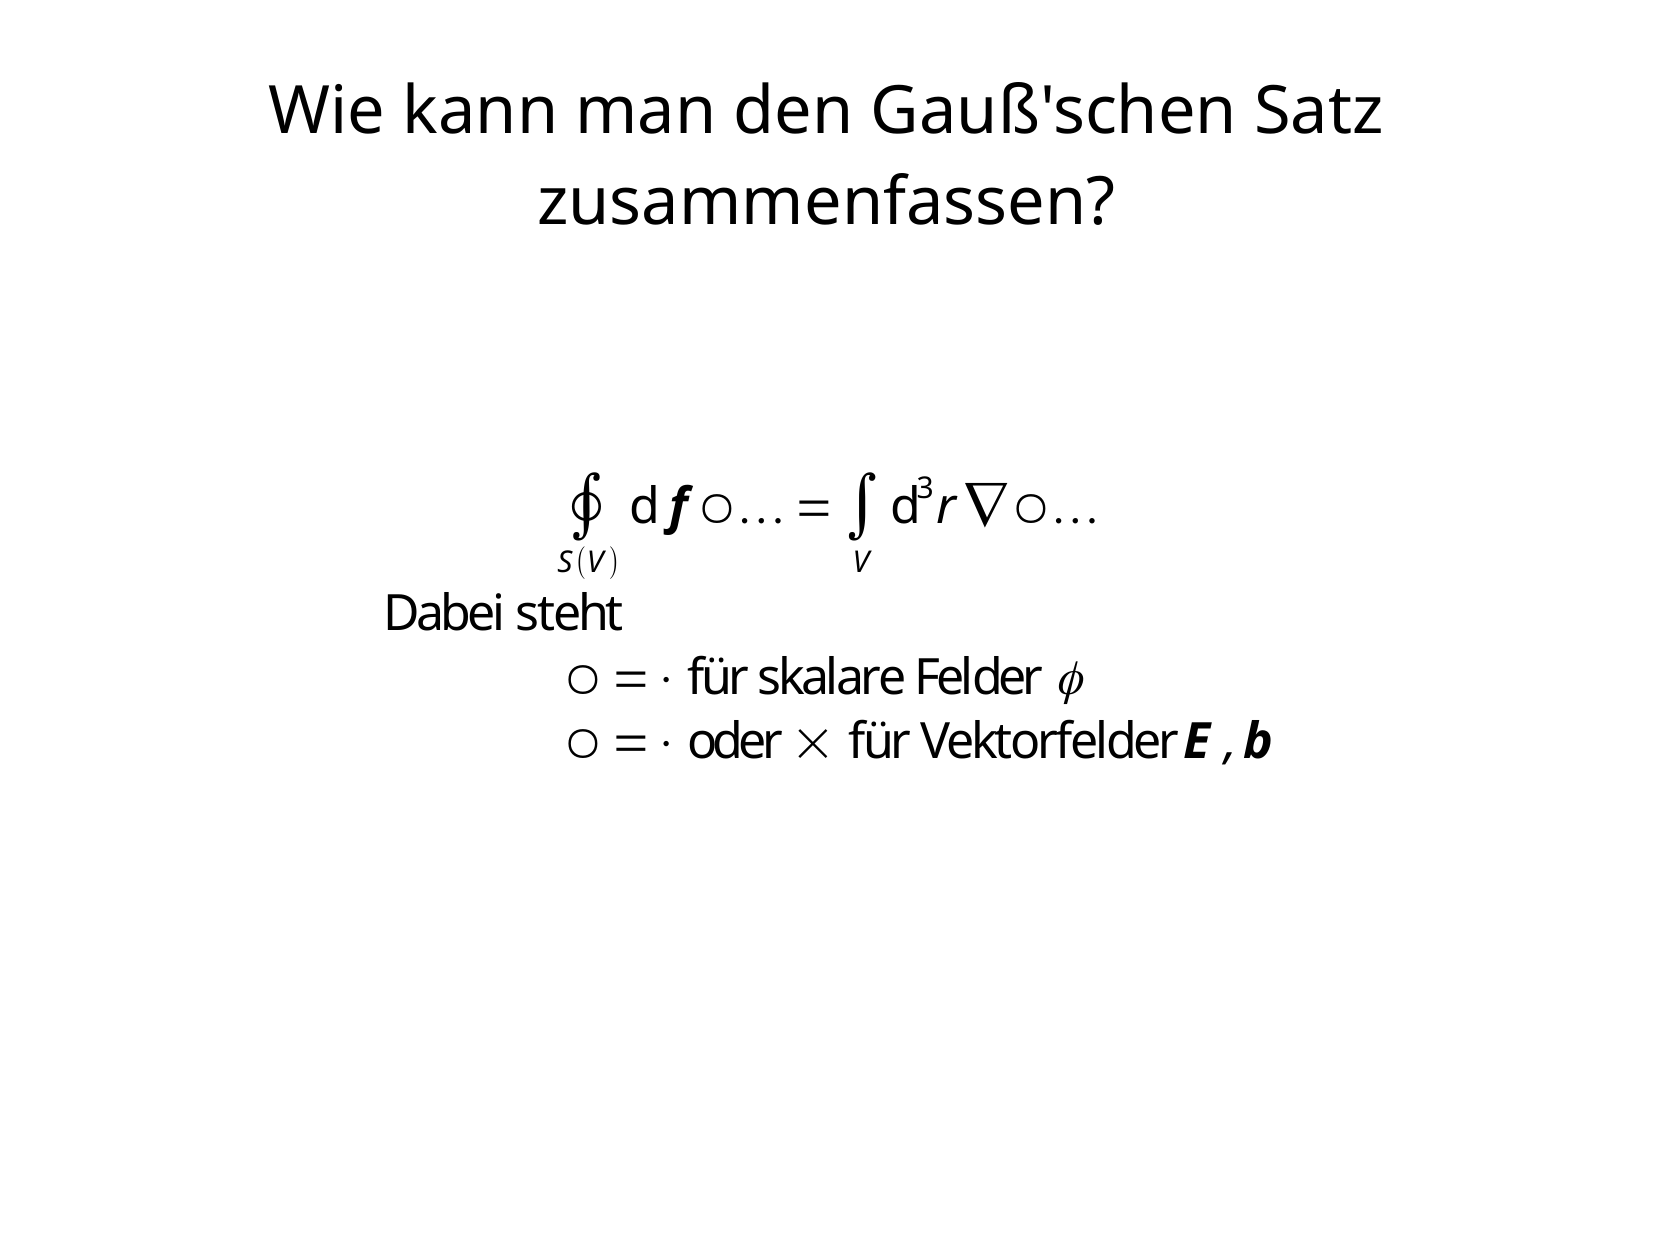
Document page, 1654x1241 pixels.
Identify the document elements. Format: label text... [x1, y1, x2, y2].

chart [377, 469, 1276, 772]
title Wie kann man den Gauß'schen Satz zusammenfassen? [82, 49, 1571, 257]
